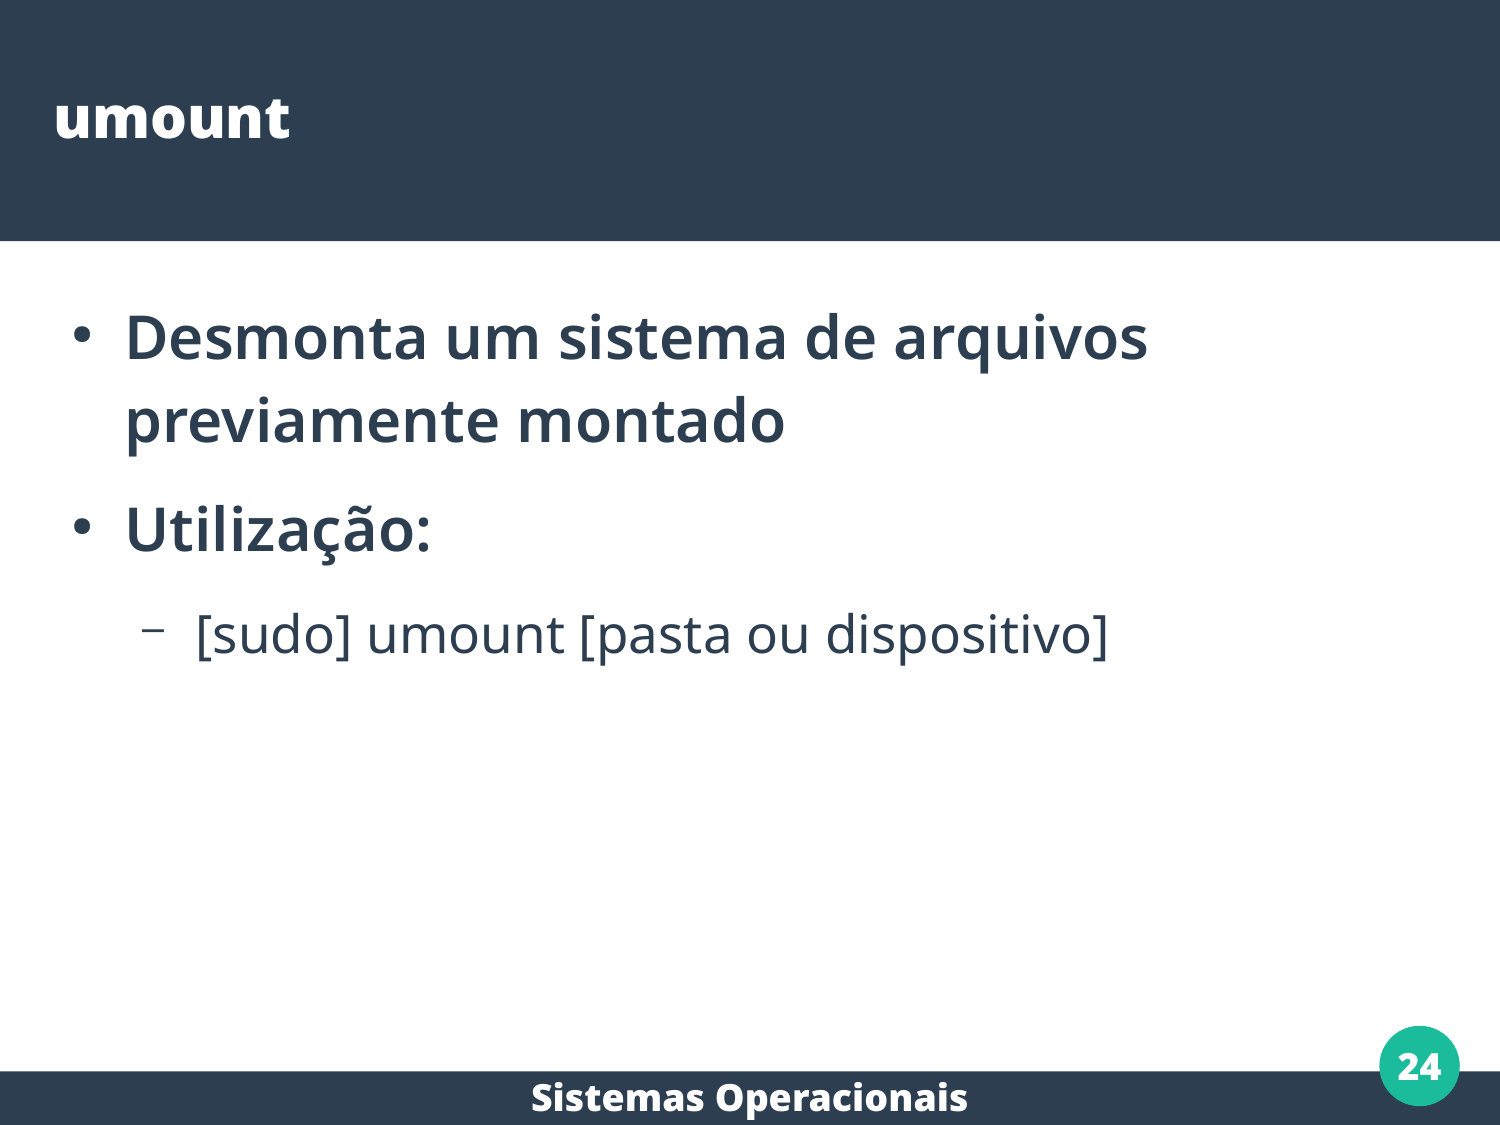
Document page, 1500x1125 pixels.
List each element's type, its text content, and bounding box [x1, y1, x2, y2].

title umount [53, 44, 1447, 188]
list Desmonta um sistema de arquivos previamente montado Utilização: [sudo] umount [pasta ou dispositivo] [53, 294, 1447, 1045]
